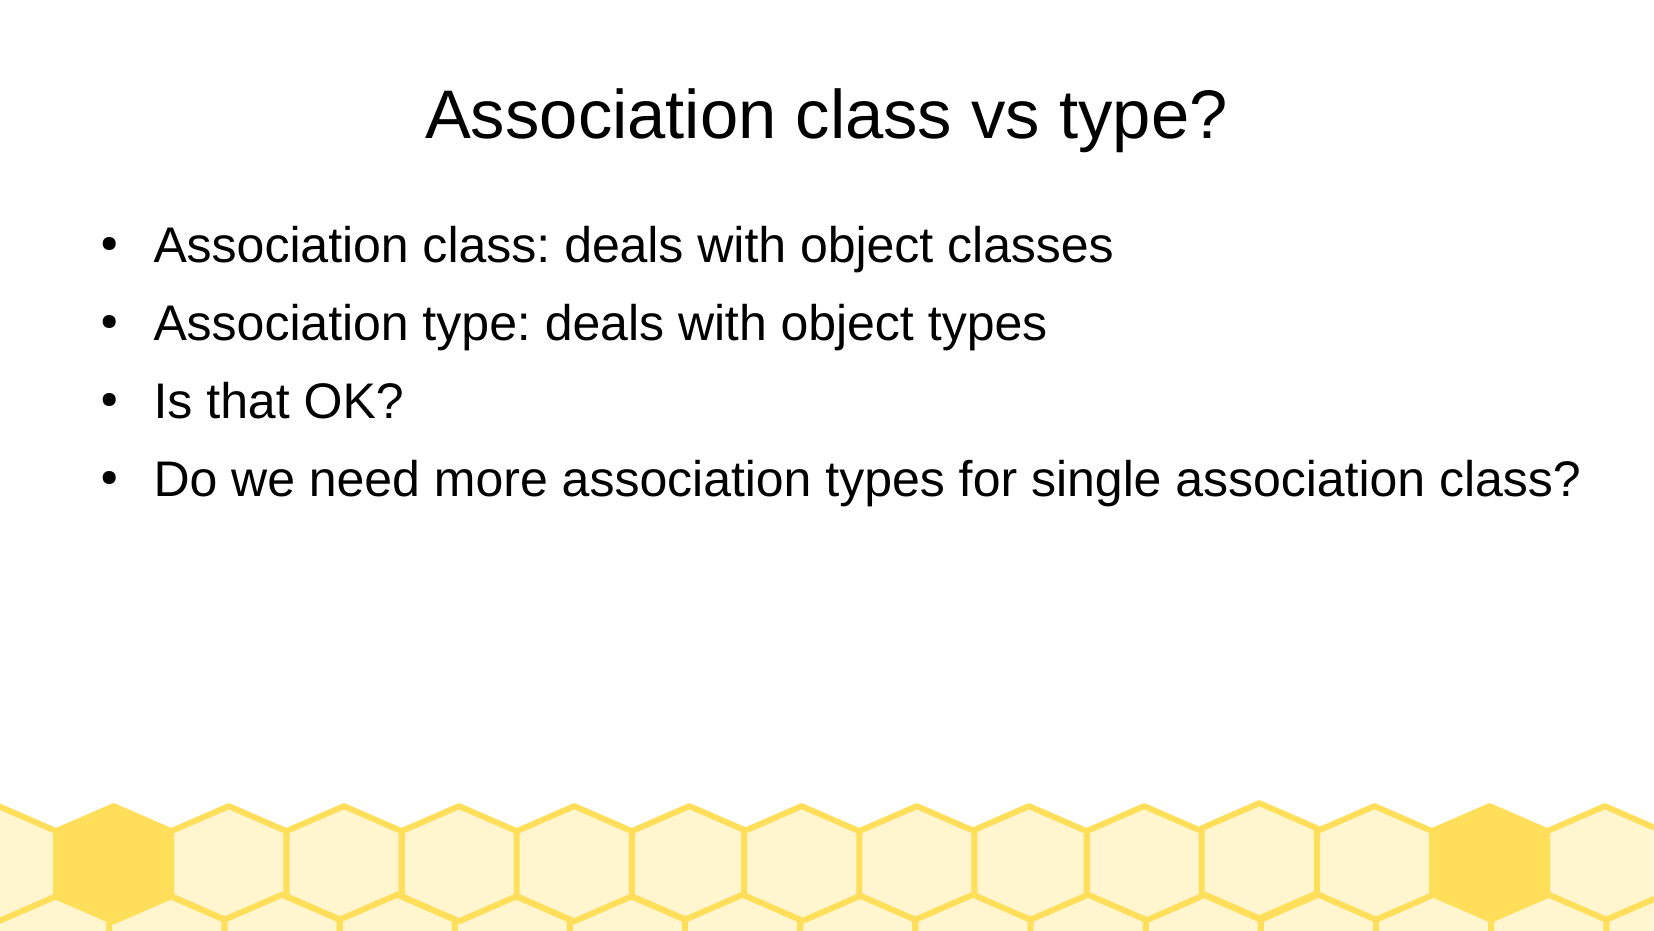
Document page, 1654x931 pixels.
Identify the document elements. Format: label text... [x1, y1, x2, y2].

title Association class vs type? [82, 37, 1571, 193]
list Association class: deals with object classes Association type: deals with object types Is that OK? Do we need more association types for single association class? [82, 217, 1625, 758]
